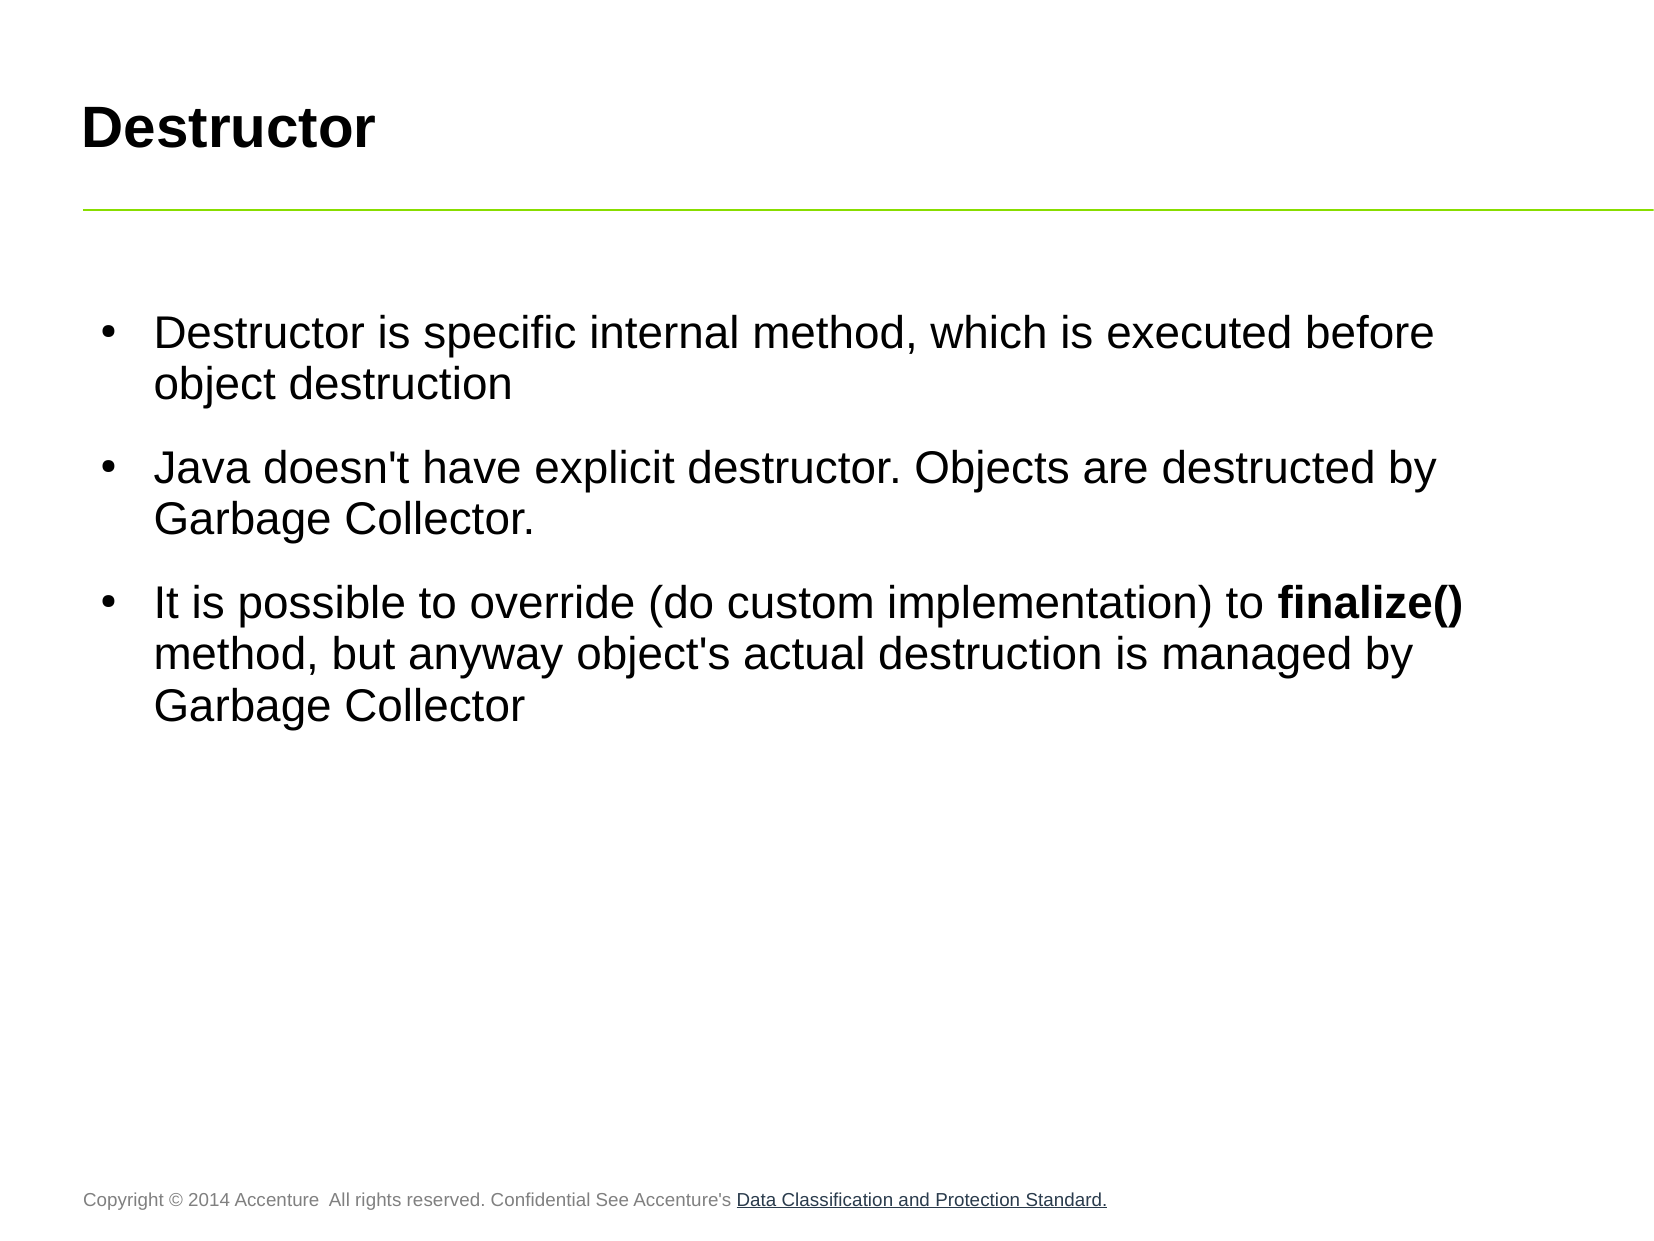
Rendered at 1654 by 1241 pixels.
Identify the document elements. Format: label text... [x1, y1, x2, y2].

list Destructor is specific internal method, which is executed before object destruction Java doesn't have explicit destructor. Objects are destructed by Garbage Collector. It is possible to override (do custom implementation) to finalize() method, but anyway object's actual destruction is managed by Garbage Collector [82, 307, 1538, 1241]
title Destructor [81, 56, 1654, 199]
